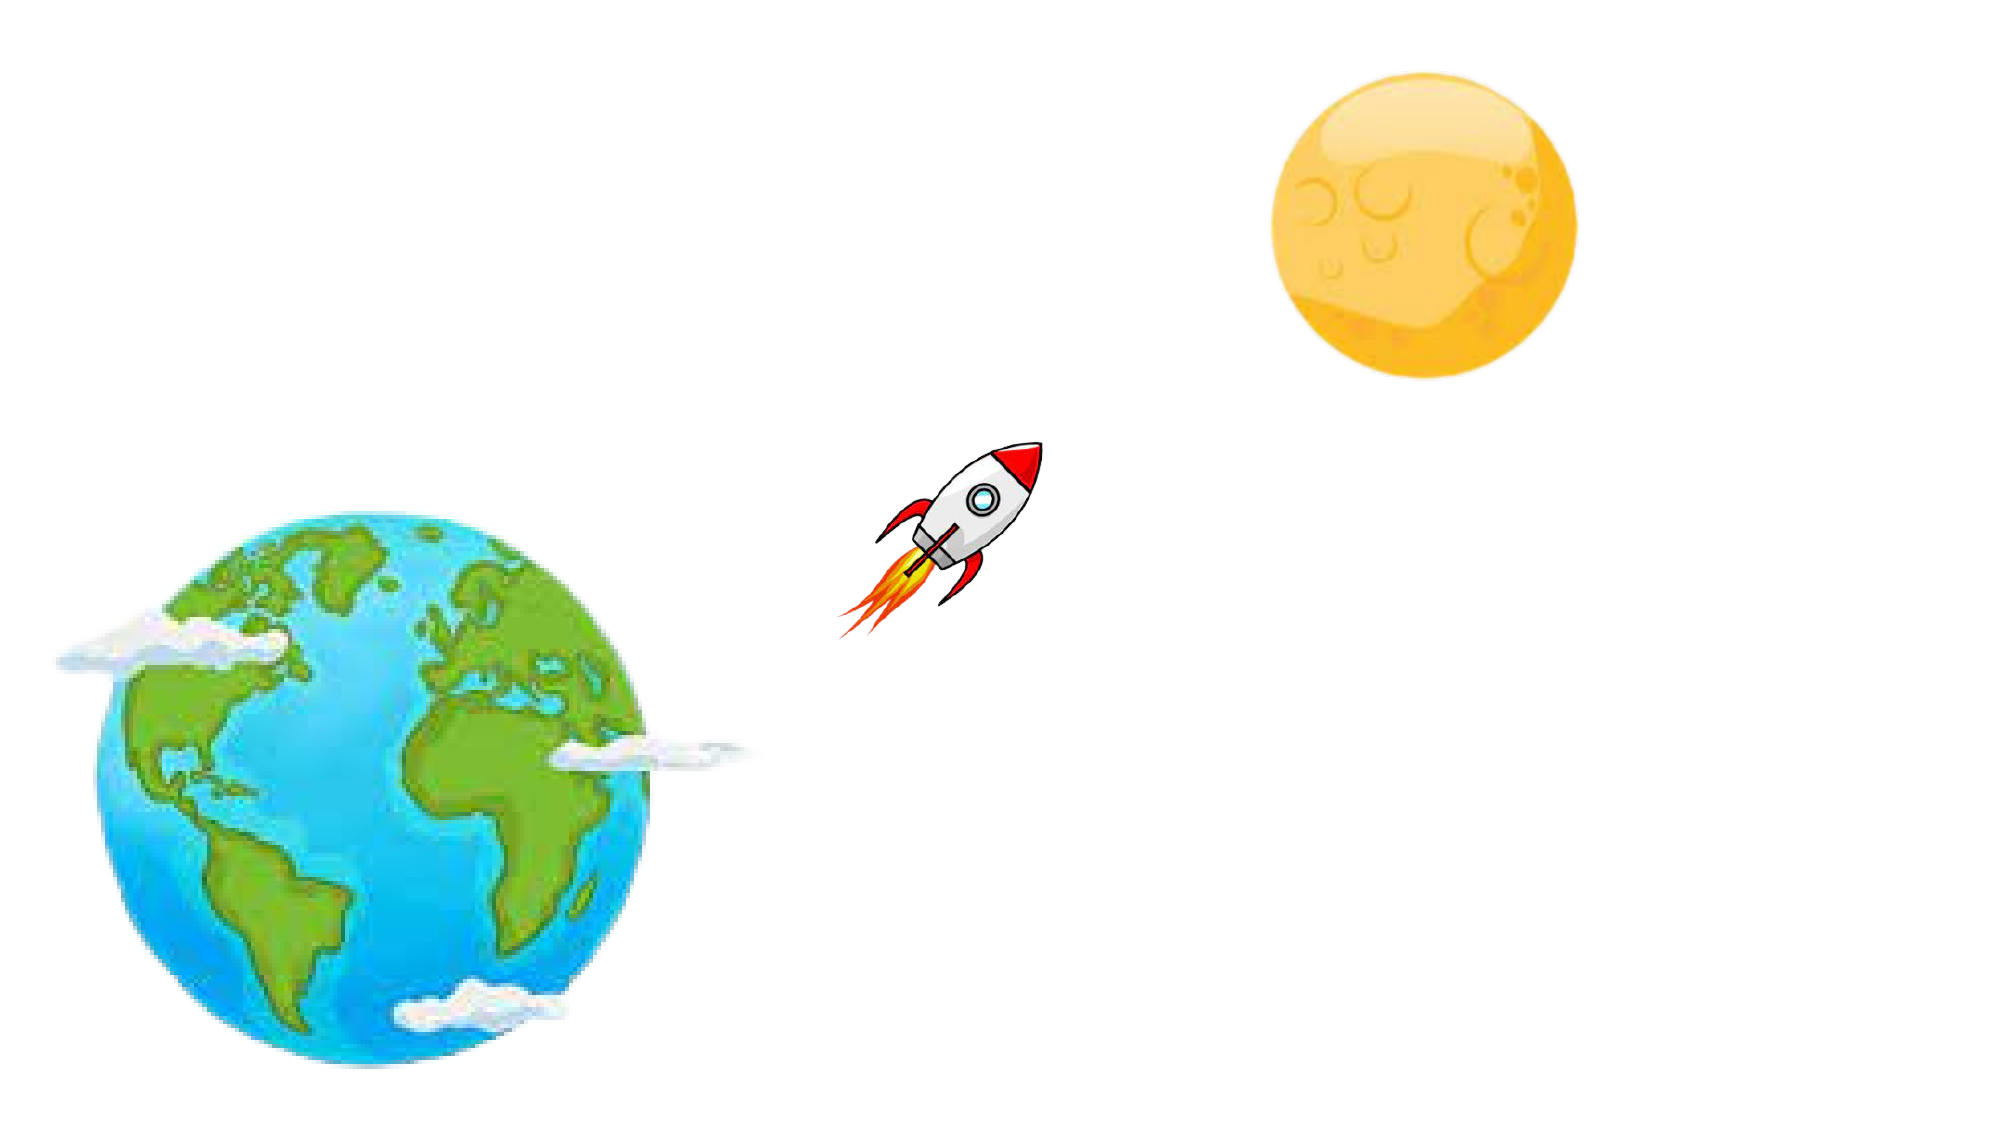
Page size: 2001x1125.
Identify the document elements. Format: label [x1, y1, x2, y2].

picture [51, 479, 774, 1086]
picture [1198, 0, 1652, 454]
picture [835, 437, 1043, 644]
